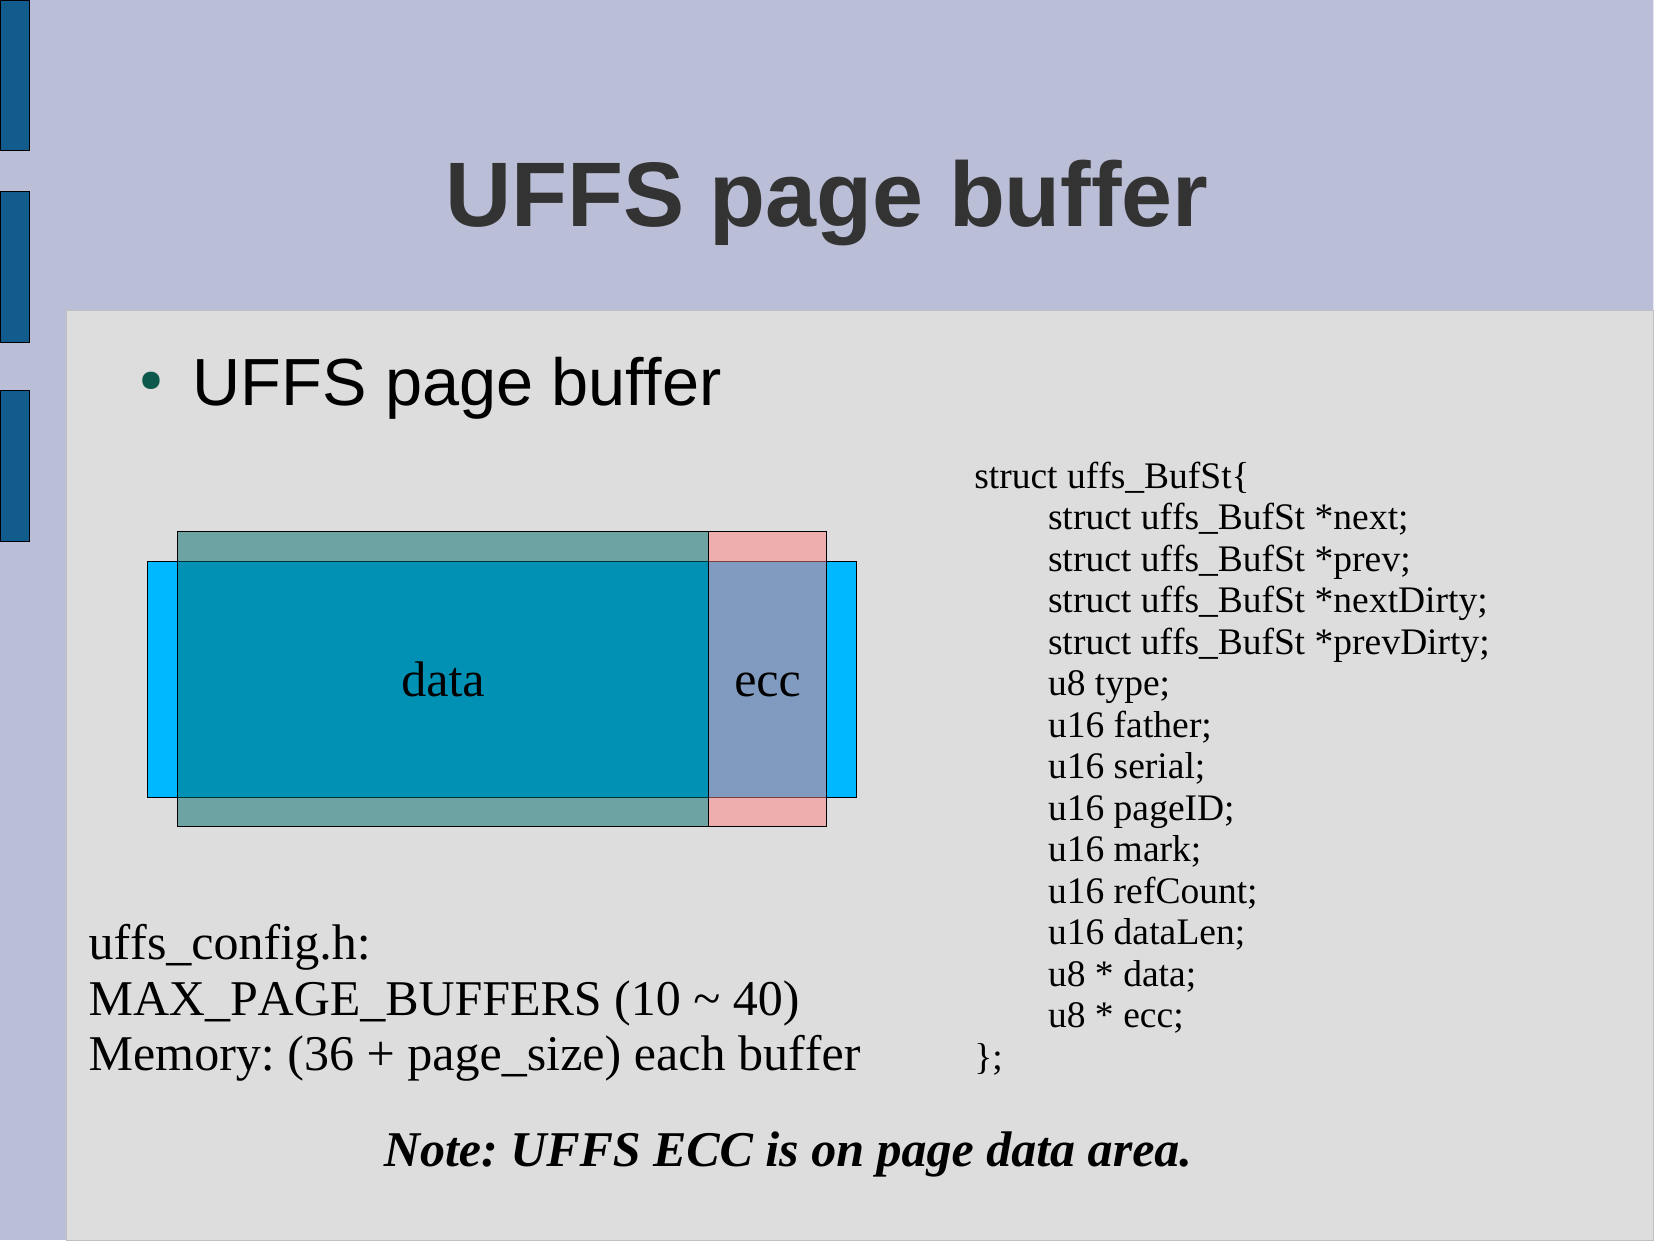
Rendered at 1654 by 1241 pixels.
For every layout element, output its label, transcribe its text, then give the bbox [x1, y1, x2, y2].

text_box ecc [708, 531, 827, 827]
title UFFS page buffer [121, 91, 1534, 299]
text_box [827, 561, 857, 798]
text_box data [177, 531, 708, 827]
text_box Note: UFFS ECC is on page data area. [383, 1122, 1477, 1178]
text_box struct uffs_BufSt{ struct uffs_BufSt *next; struct uffs_BufSt *prev; struct uffs_BufSt *nextDirty; struct uffs_BufSt *prevDirty; u8 type; u16 father; u16 serial; u16 pageID; u16 mark; u16 refCount; u16 dataLen; u8 * data; u8 * ecc; }; [974, 454, 1565, 1078]
list UFFS page buffer [121, 344, 1534, 443]
text_box [147, 561, 177, 798]
text_box uffs_config.h: MAX_PAGE_BUFFERS (10 ~ 40) Memory: (36 + page_size) each buffer [88, 915, 916, 1123]
